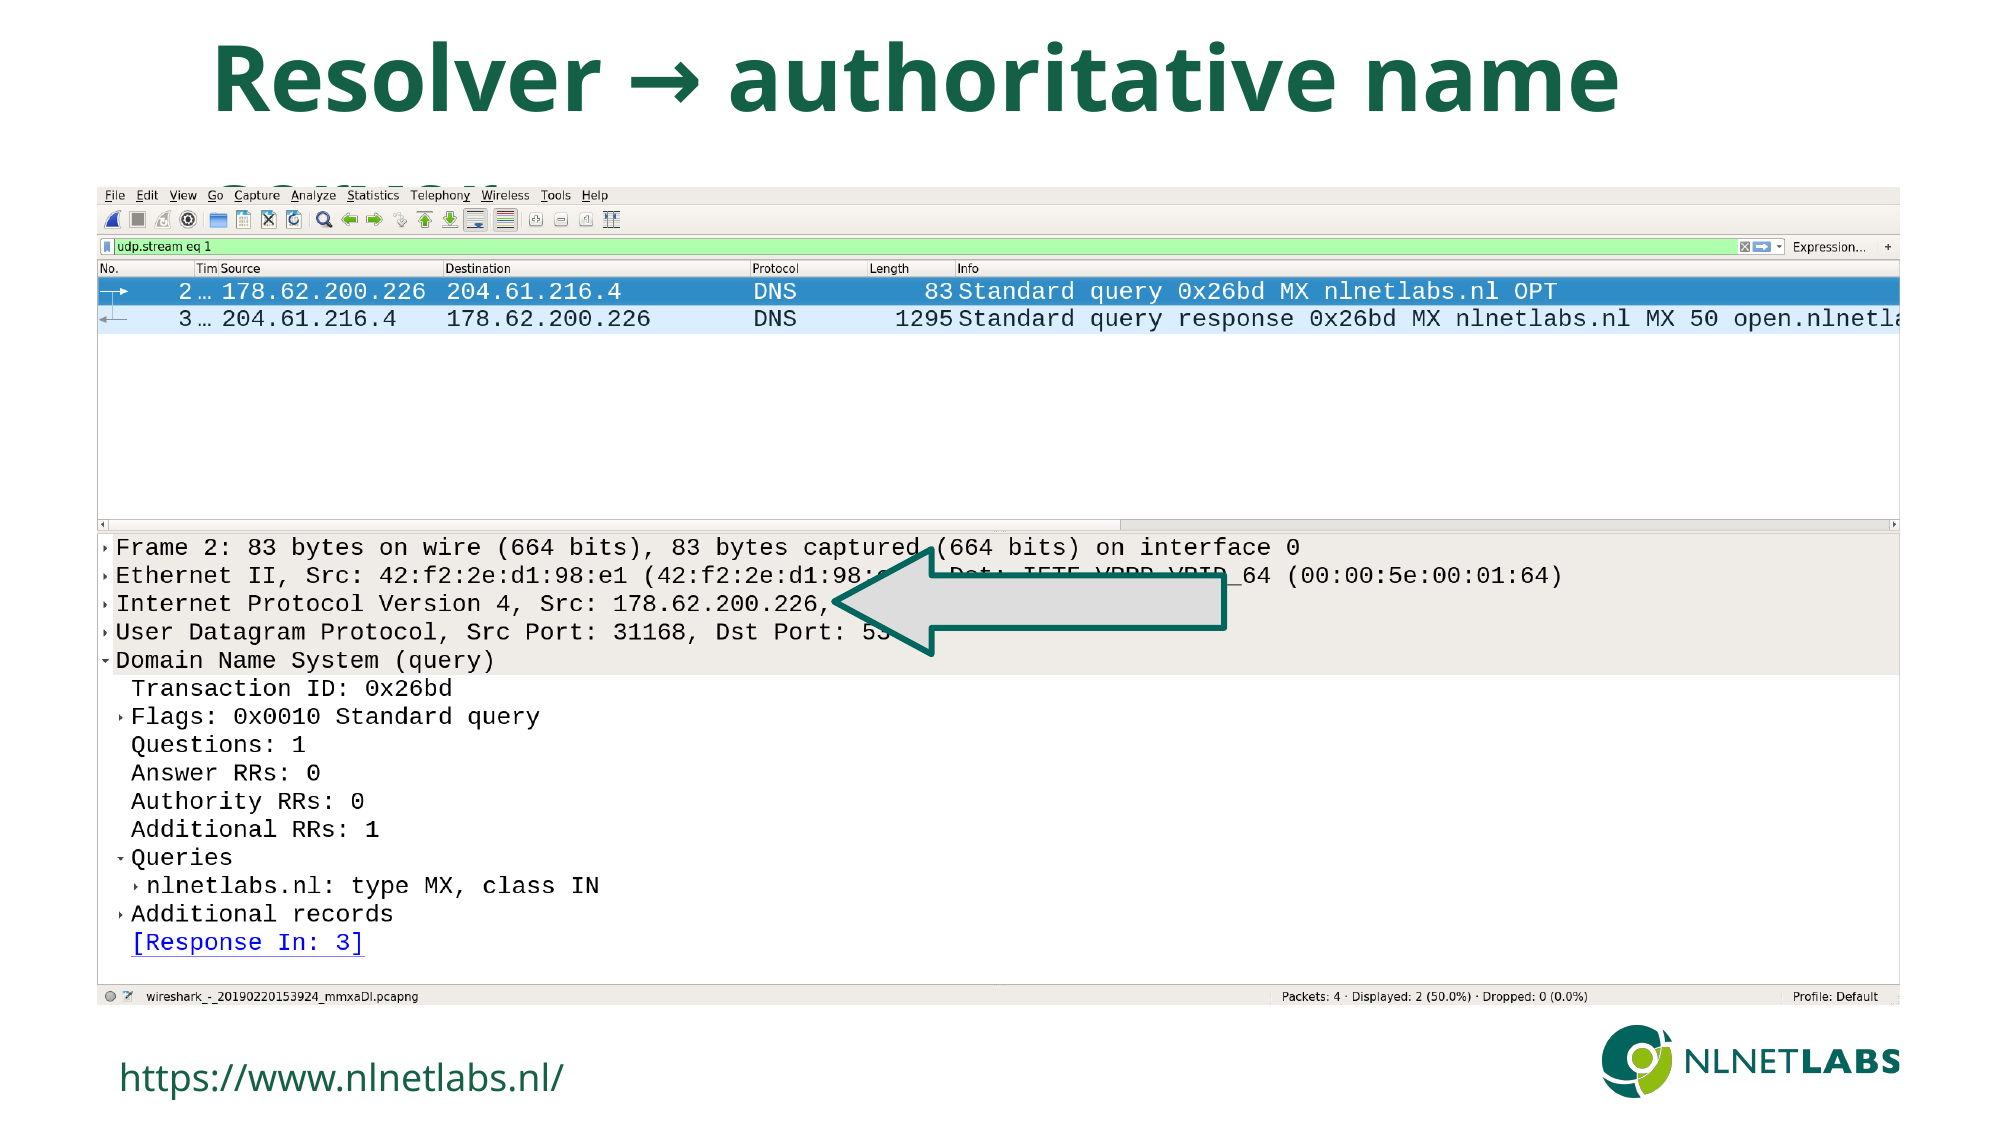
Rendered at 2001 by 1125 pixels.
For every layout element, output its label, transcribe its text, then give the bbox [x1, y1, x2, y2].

picture [97, 187, 1900, 1006]
title Resolver → authoritative name server [210, 44, 1900, 187]
picture [1602, 1025, 1900, 1098]
text_box [834, 549, 1225, 655]
